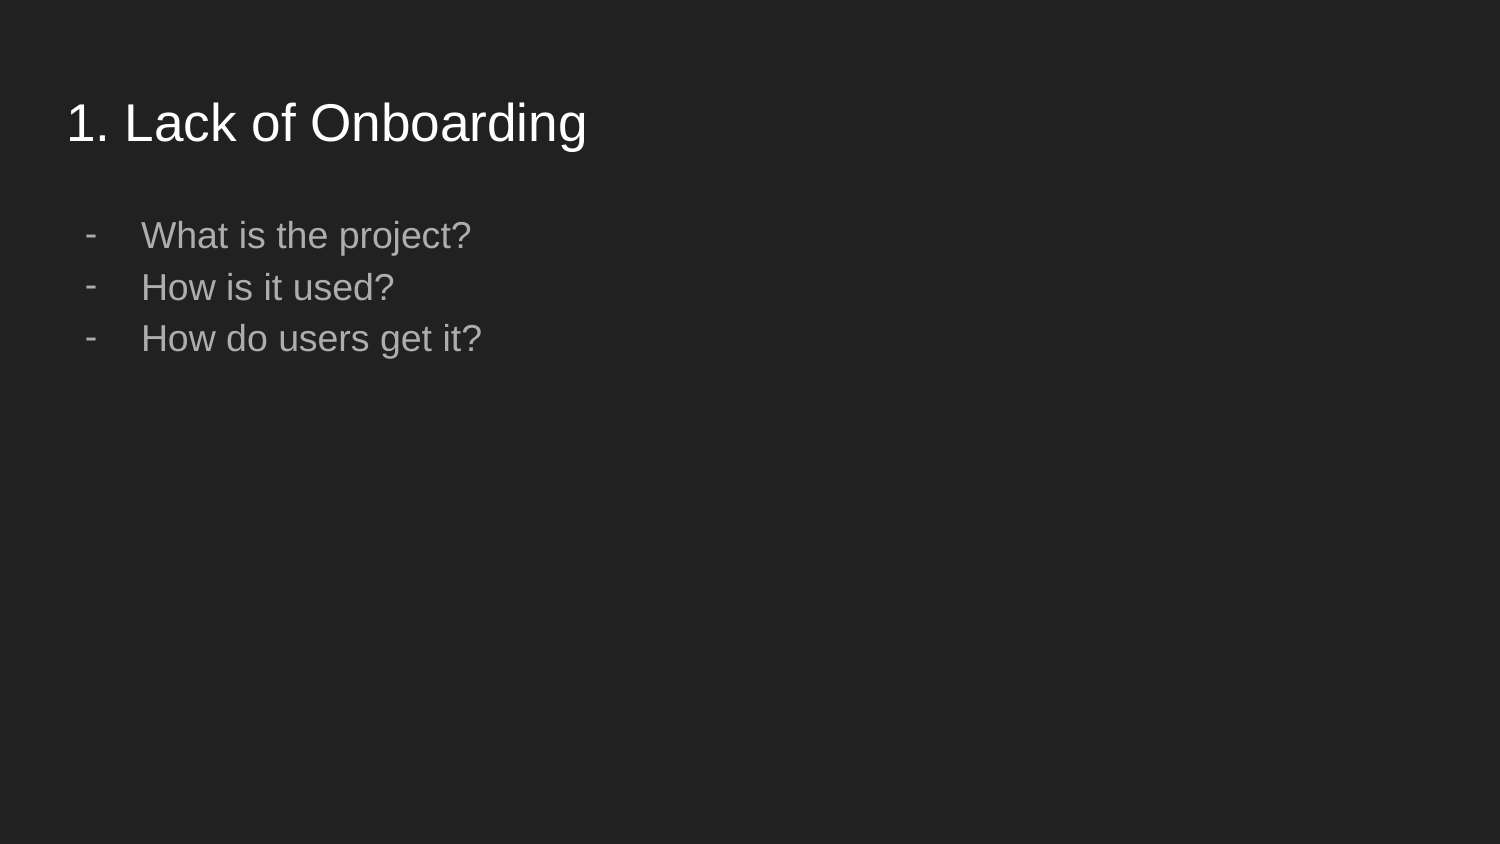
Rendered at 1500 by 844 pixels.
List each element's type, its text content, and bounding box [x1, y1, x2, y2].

list What is the project? How is it used? How do users get it? [51, 189, 1449, 750]
title 1. Lack of Onboarding [51, 72, 1449, 167]
